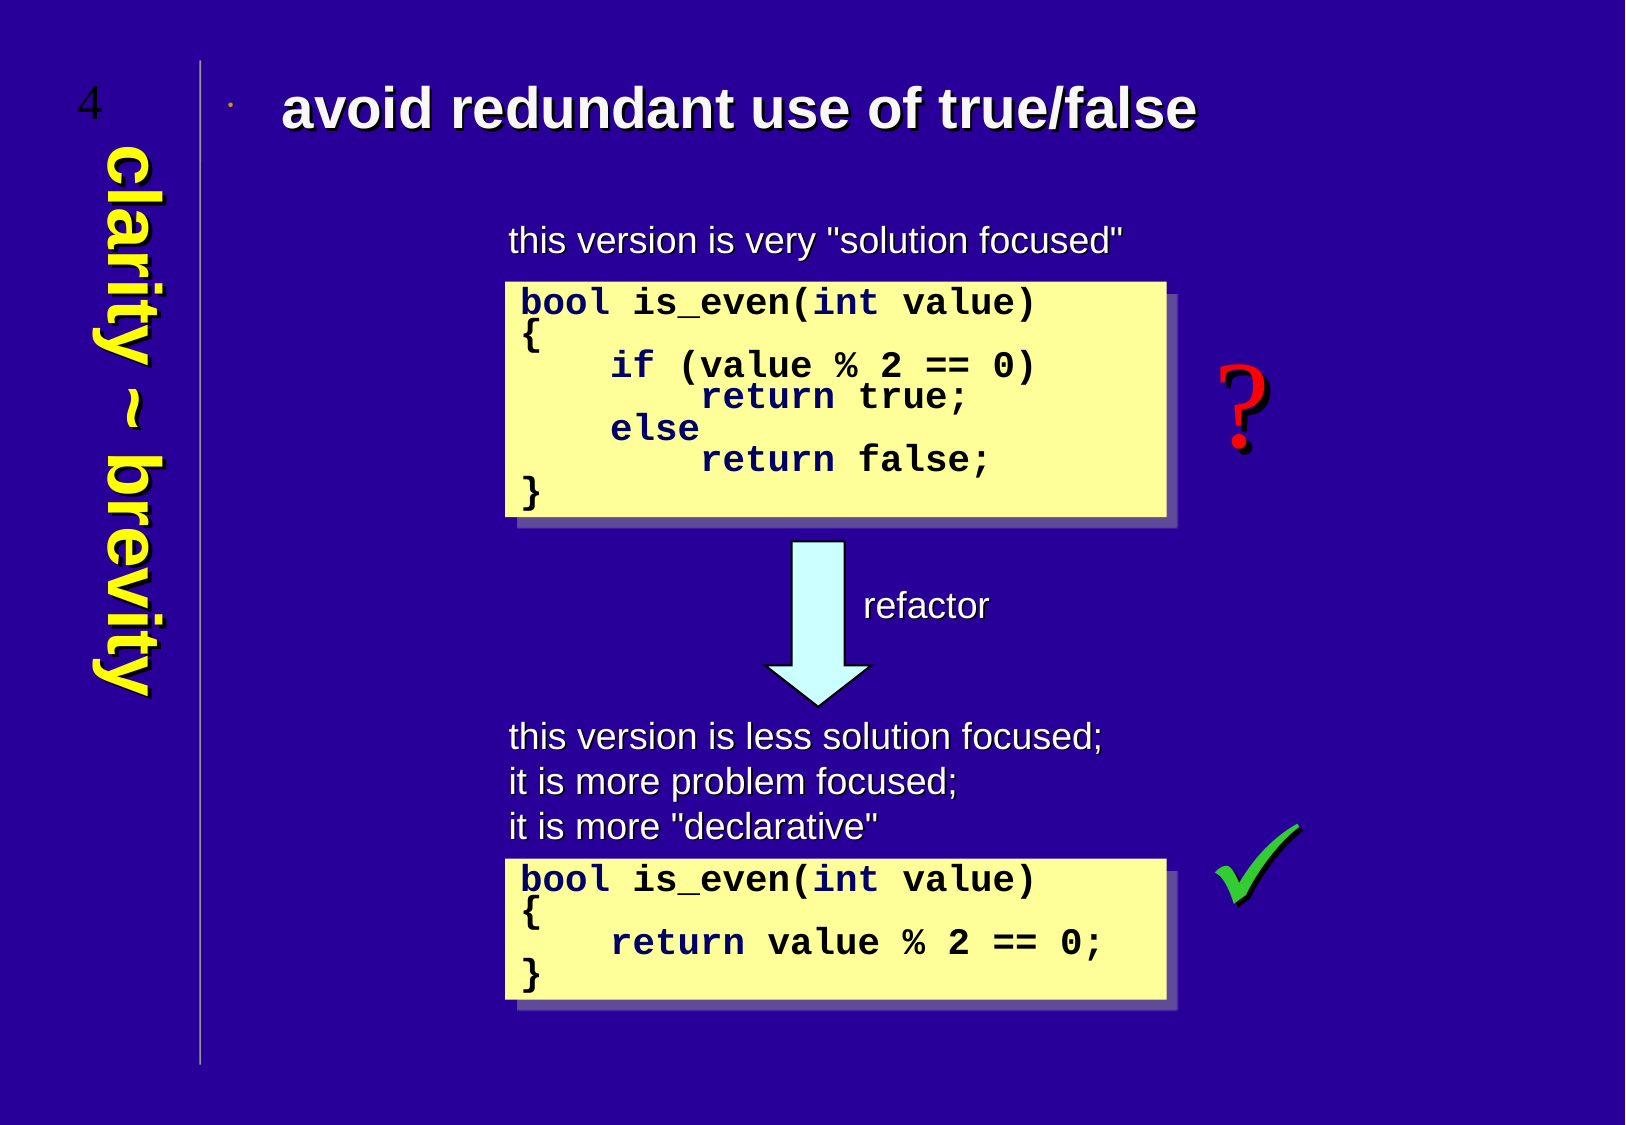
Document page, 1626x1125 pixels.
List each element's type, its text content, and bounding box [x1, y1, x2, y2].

text_box this version is less solution focused; it is more problem focused; it is more "declarative" [493, 704, 1226, 900]
text_box clarity ~ brevity [64, 129, 213, 1105]
list avoid redundant use of true/false [212, 62, 1550, 1063]
text_box refactor [847, 573, 1085, 634]
text_box bool is_even(int value) { return value % 2 == 0; } [505, 900, 1167, 1000]
text_box [765, 541, 872, 704]
text_box  [1190, 787, 1380, 953]
text_box this version is very "solution focused" [493, 207, 1143, 269]
text_box ? [1199, 315, 1286, 481]
text_box bool is_even(int value) { if (value % 2 == 0) return true; else return false; } [505, 281, 1167, 518]
